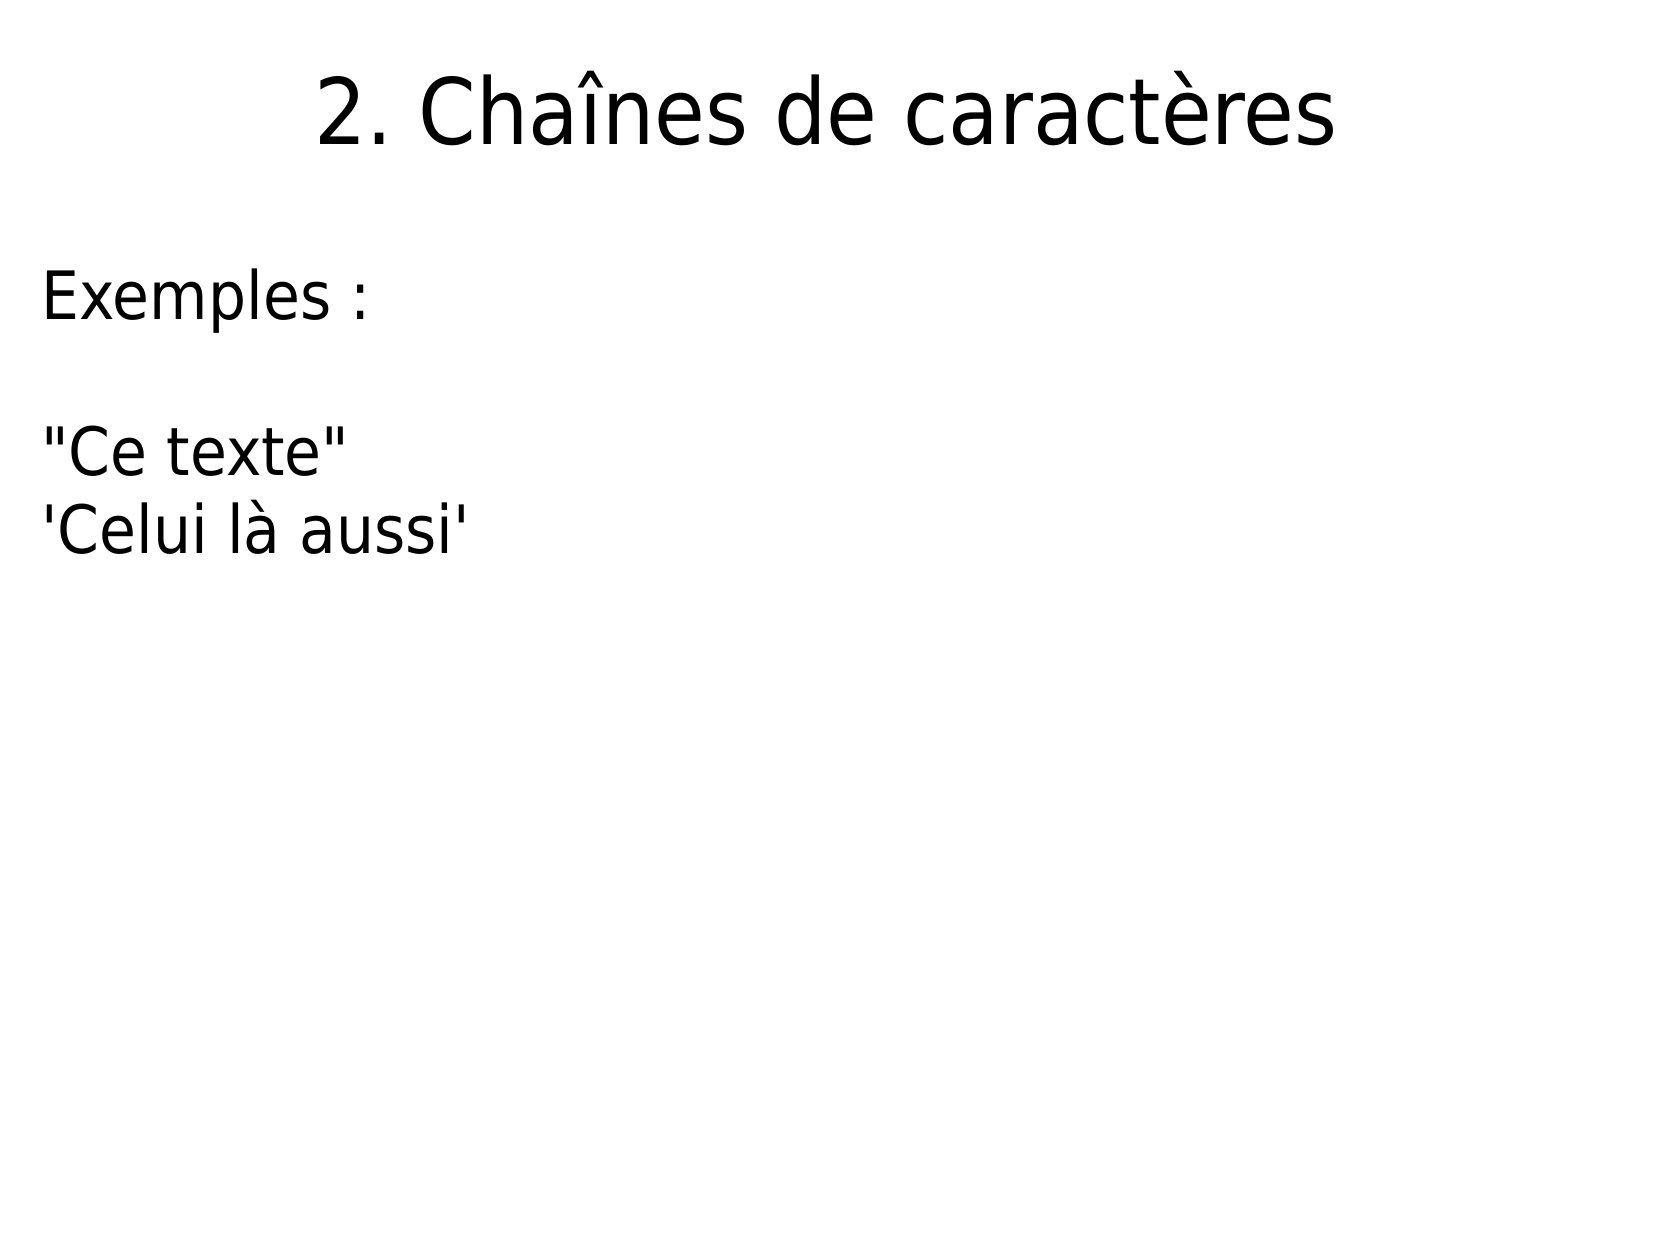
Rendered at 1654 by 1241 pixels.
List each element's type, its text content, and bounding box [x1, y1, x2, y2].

title Exemples : "Ce texte" 'Celui là aussi' [41, 257, 1613, 1096]
title 2. Chaînes de caractères [41, 12, 1613, 214]
